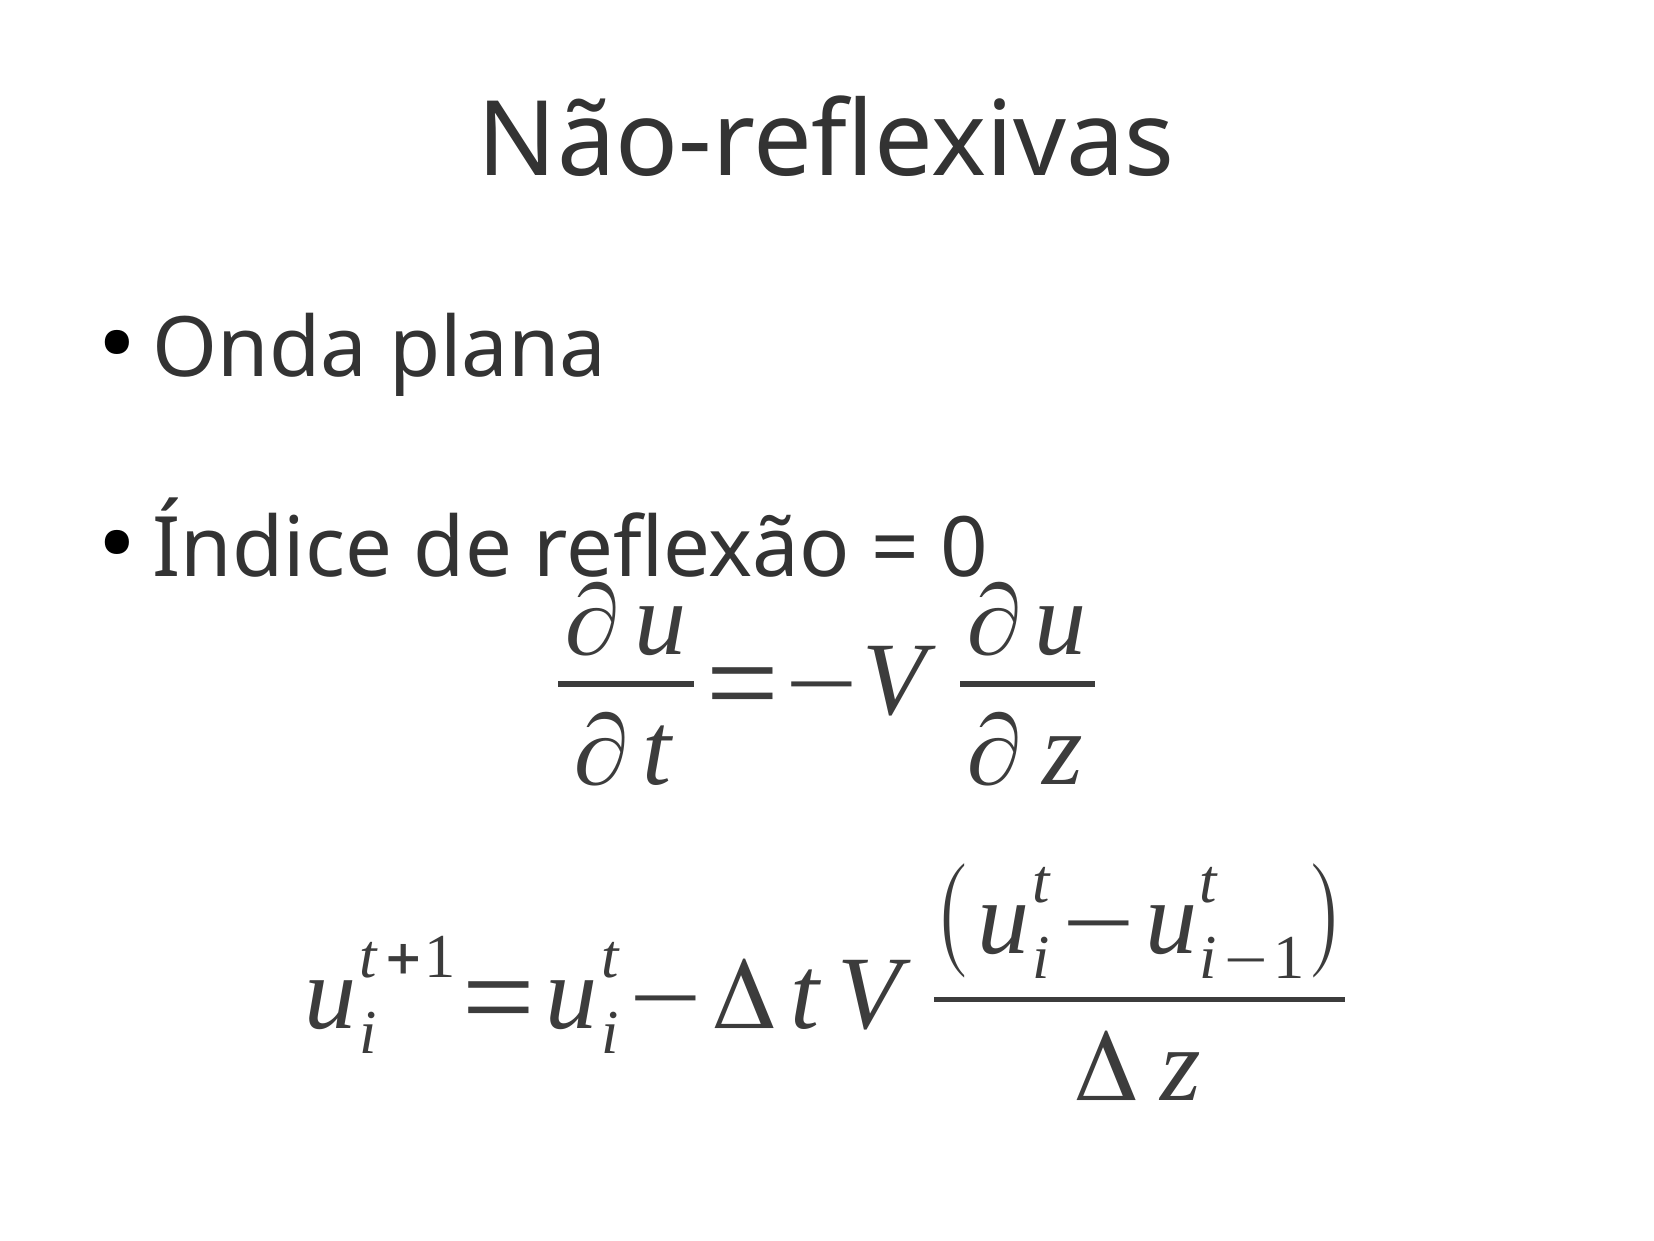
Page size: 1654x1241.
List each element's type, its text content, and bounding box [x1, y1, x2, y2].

chart [547, 561, 1106, 808]
list Onda plana Índice de reflexão = 0 [82, 231, 1538, 951]
chart [296, 845, 1357, 1123]
title Não-reflexivas [82, 31, 1571, 239]
